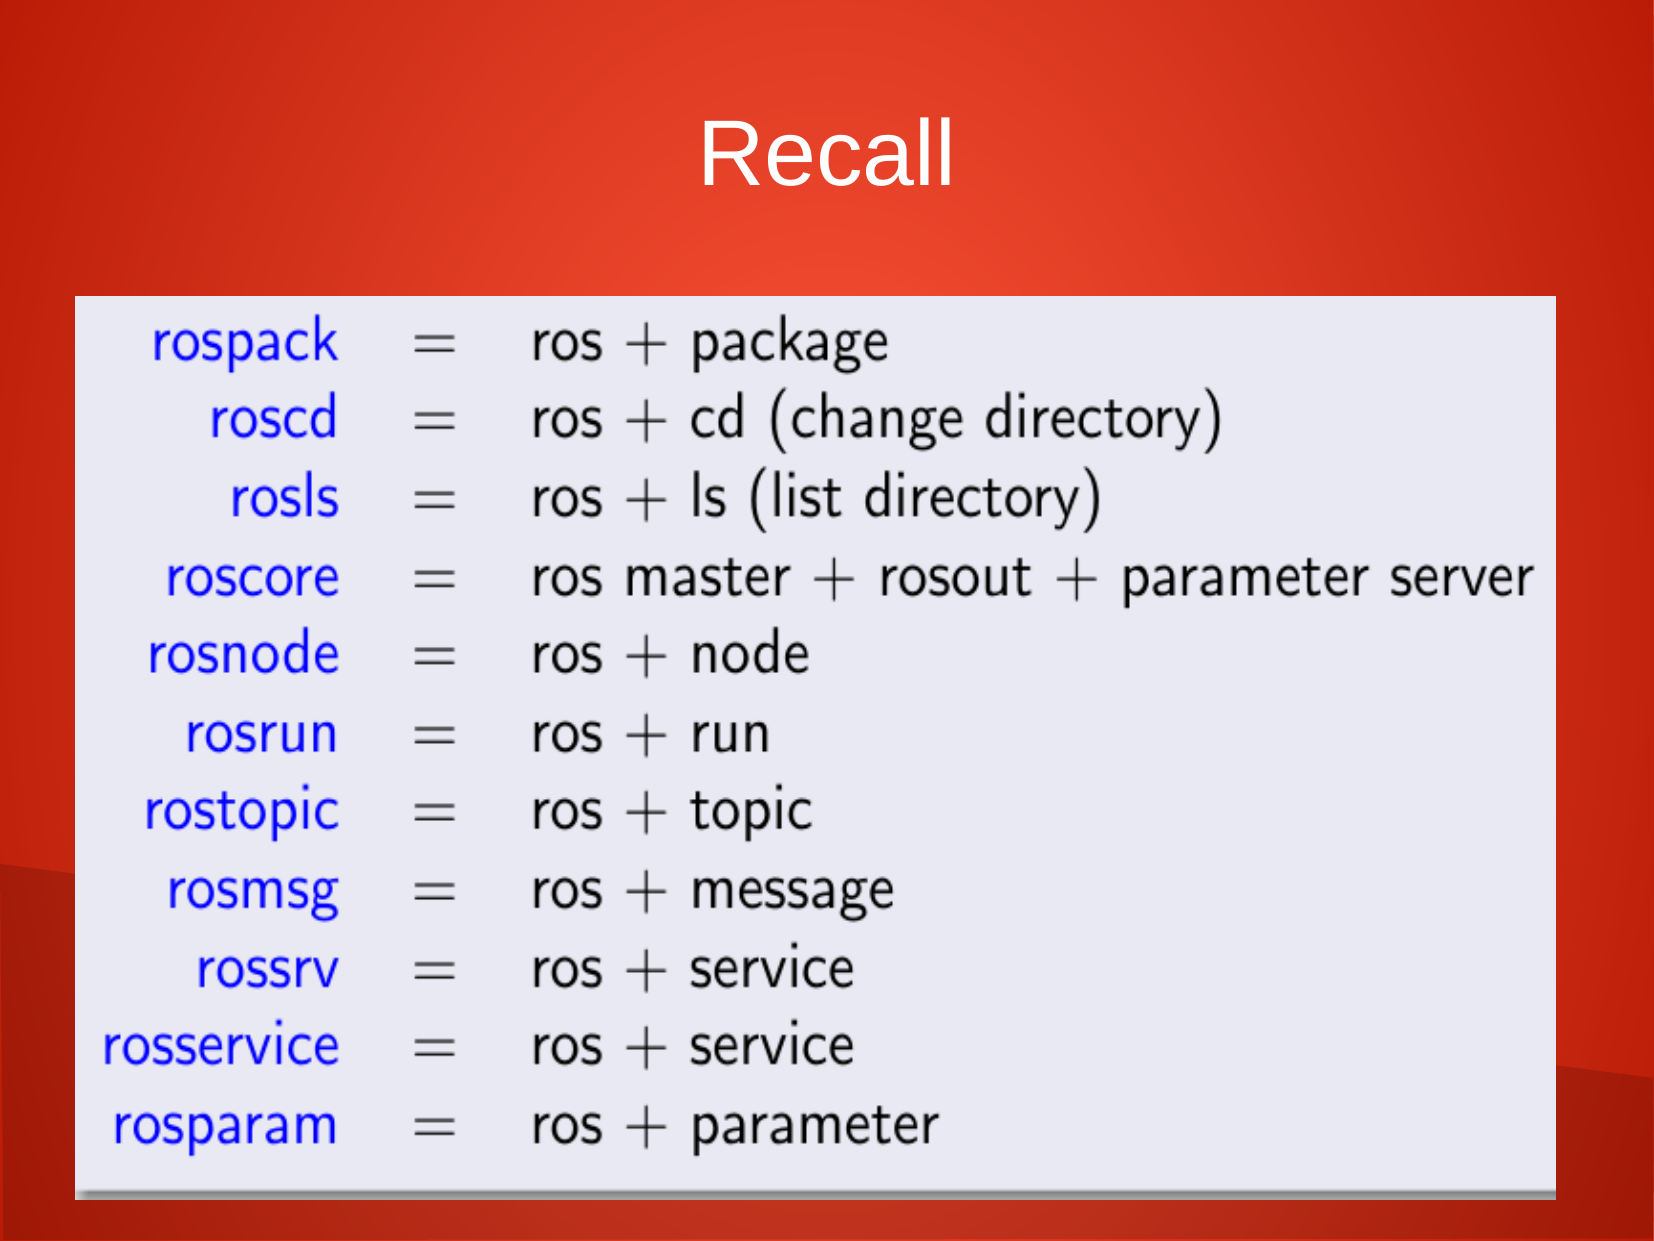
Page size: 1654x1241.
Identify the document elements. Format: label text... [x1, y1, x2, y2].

title Recall [82, 49, 1571, 257]
picture [75, 296, 1556, 1201]
